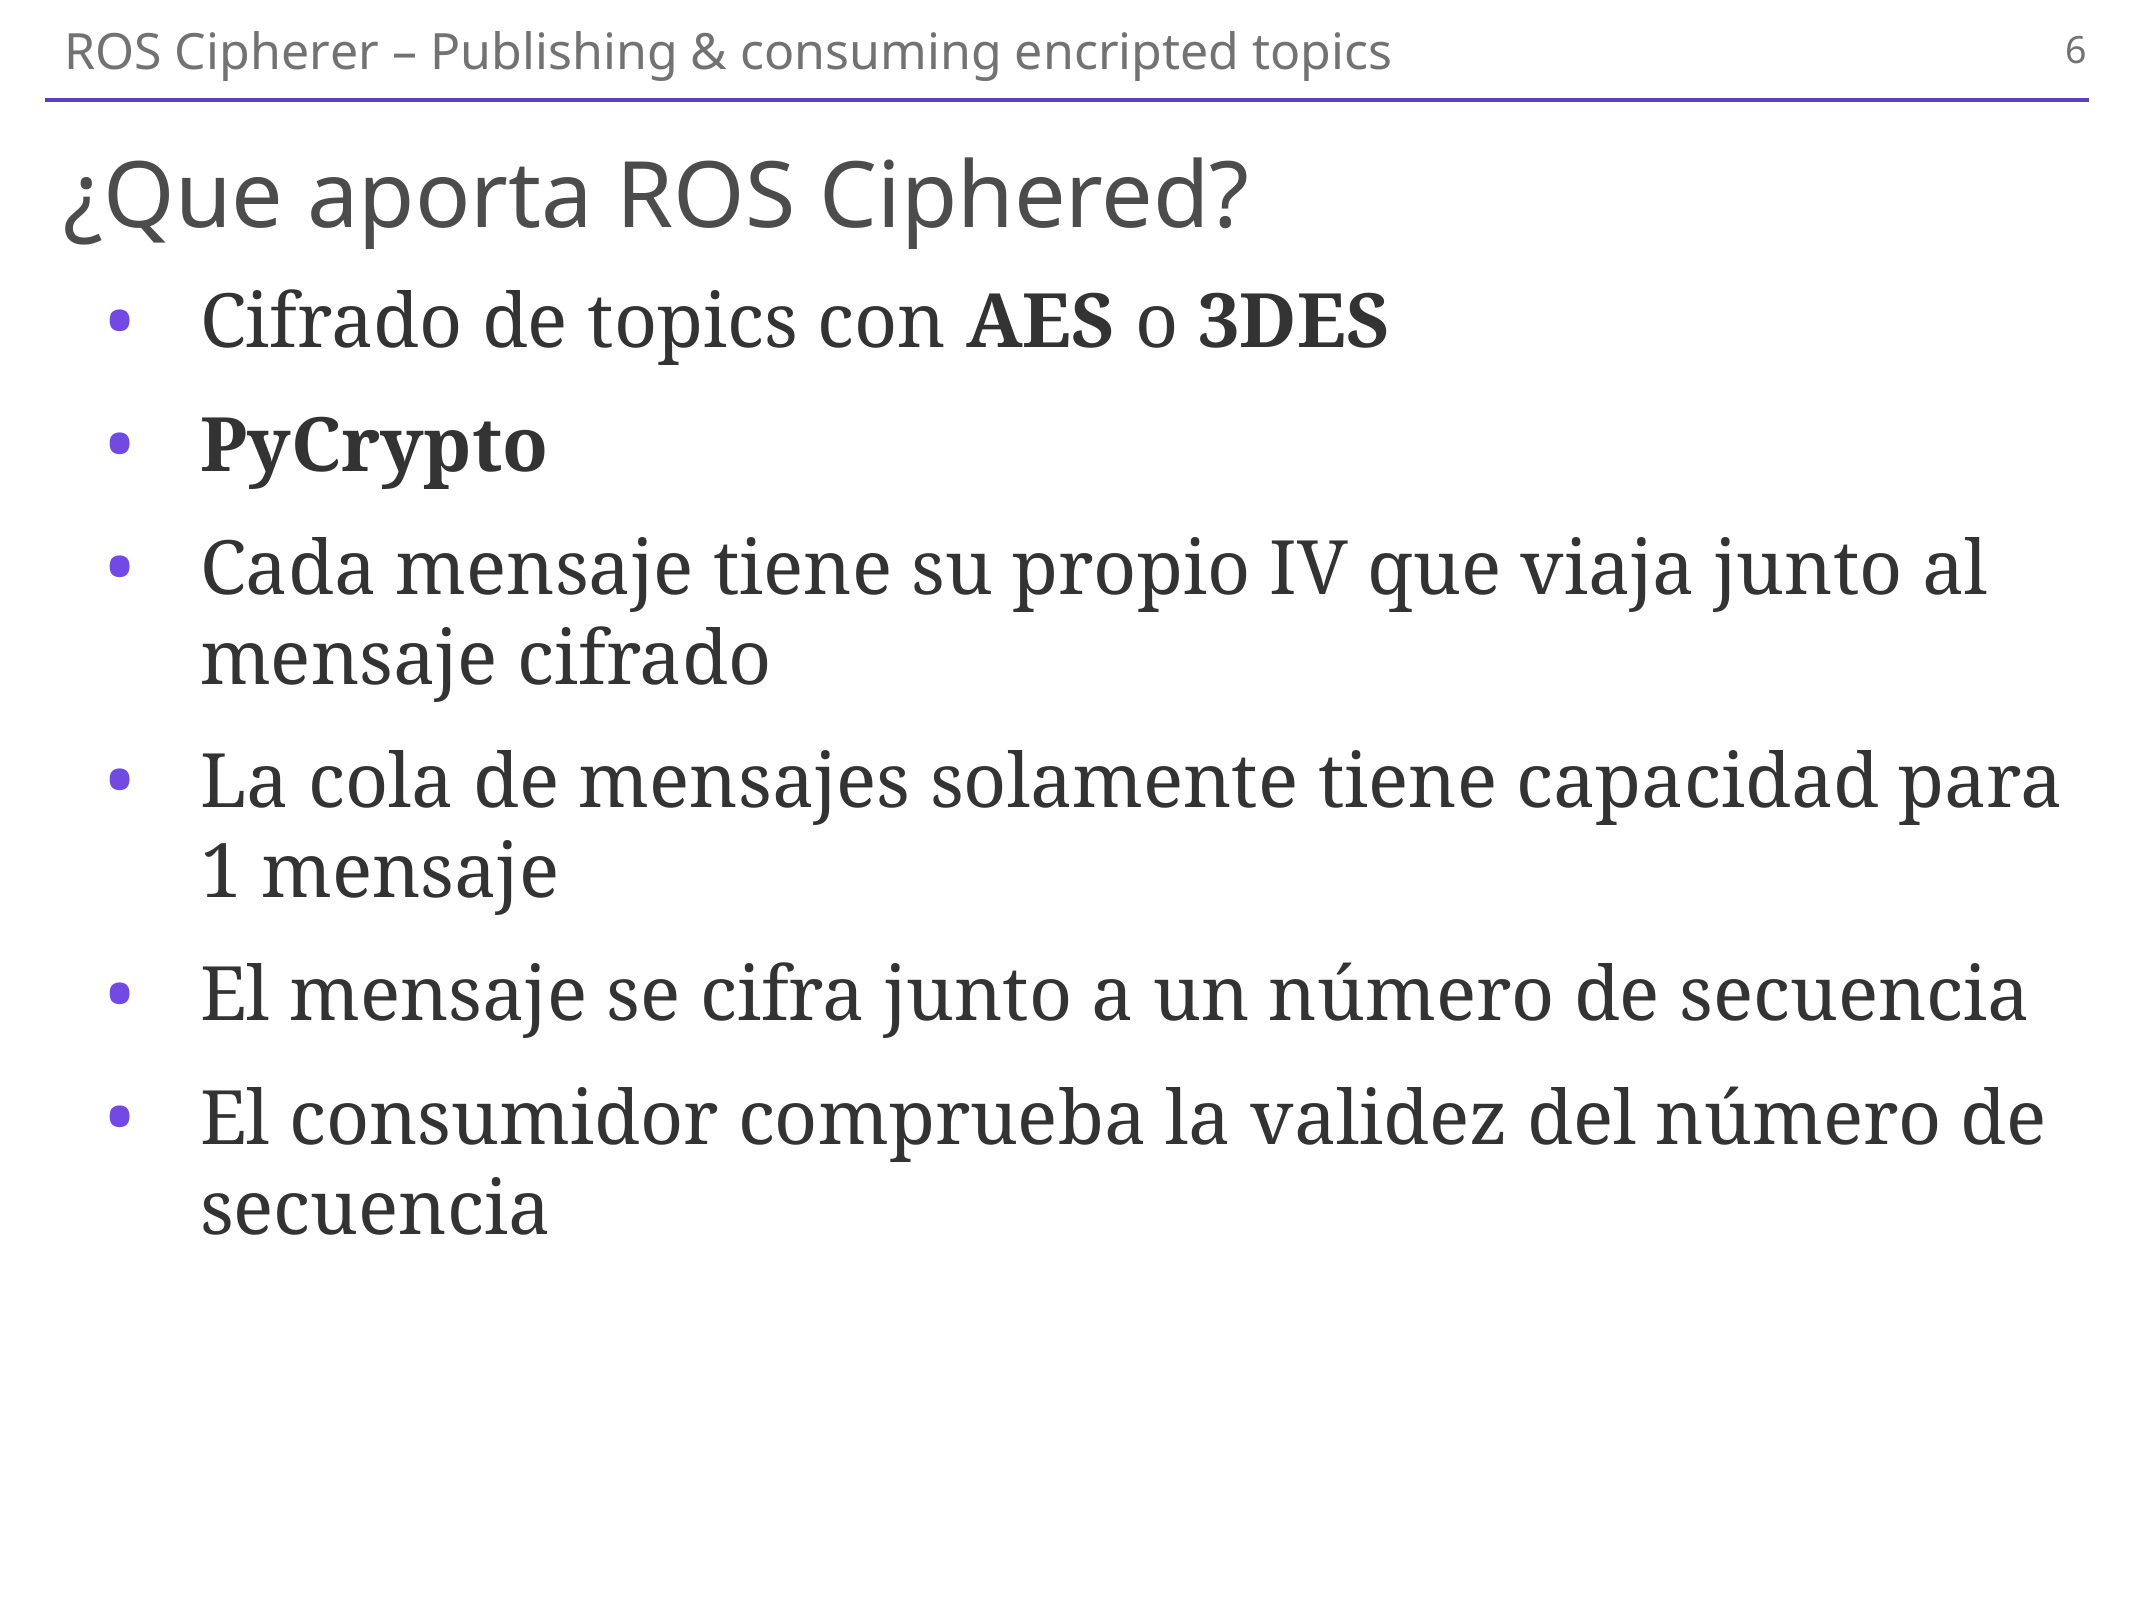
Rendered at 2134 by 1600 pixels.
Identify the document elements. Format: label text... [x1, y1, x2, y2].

text_box ROS Cipherer – Publishing & consuming encripted topics [37, 9, 2021, 91]
title ¿Que aporta ROS Ciphered? [29, 118, 2097, 265]
list Cifrado de topics con AES o 3DES PyCrypto Cada mensaje tiene su propio IV que viaja junto al mensaje cifrado La cola de mensajes solamente tiene capacidad para 1 mensaje El mensaje se cifra junto a un número de secuencia El consumidor comprueba la validez del número de secuencia [54, 272, 2098, 1576]
